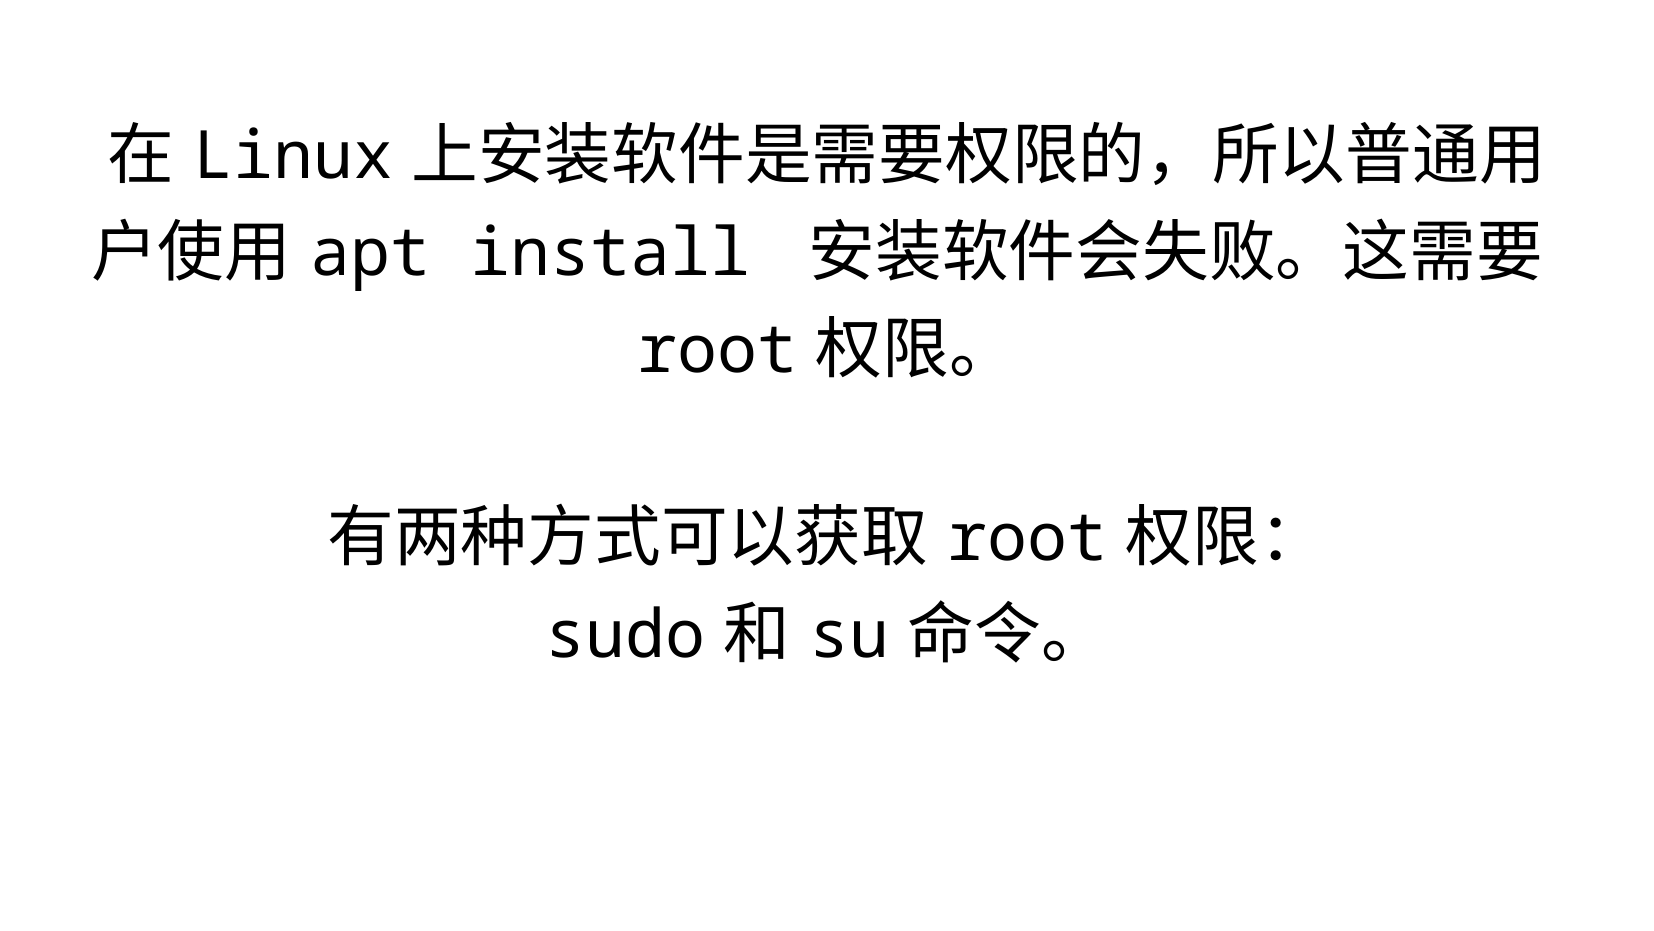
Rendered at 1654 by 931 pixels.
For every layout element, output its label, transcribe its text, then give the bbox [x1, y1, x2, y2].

subtitle 在Linux上安装软件是需要权限的，所以普通用户使用apt install 安装软件会失败。这需要root权限。 有两种方式可以获取root权限： sudo和su命令。 [82, 37, 1571, 742]
